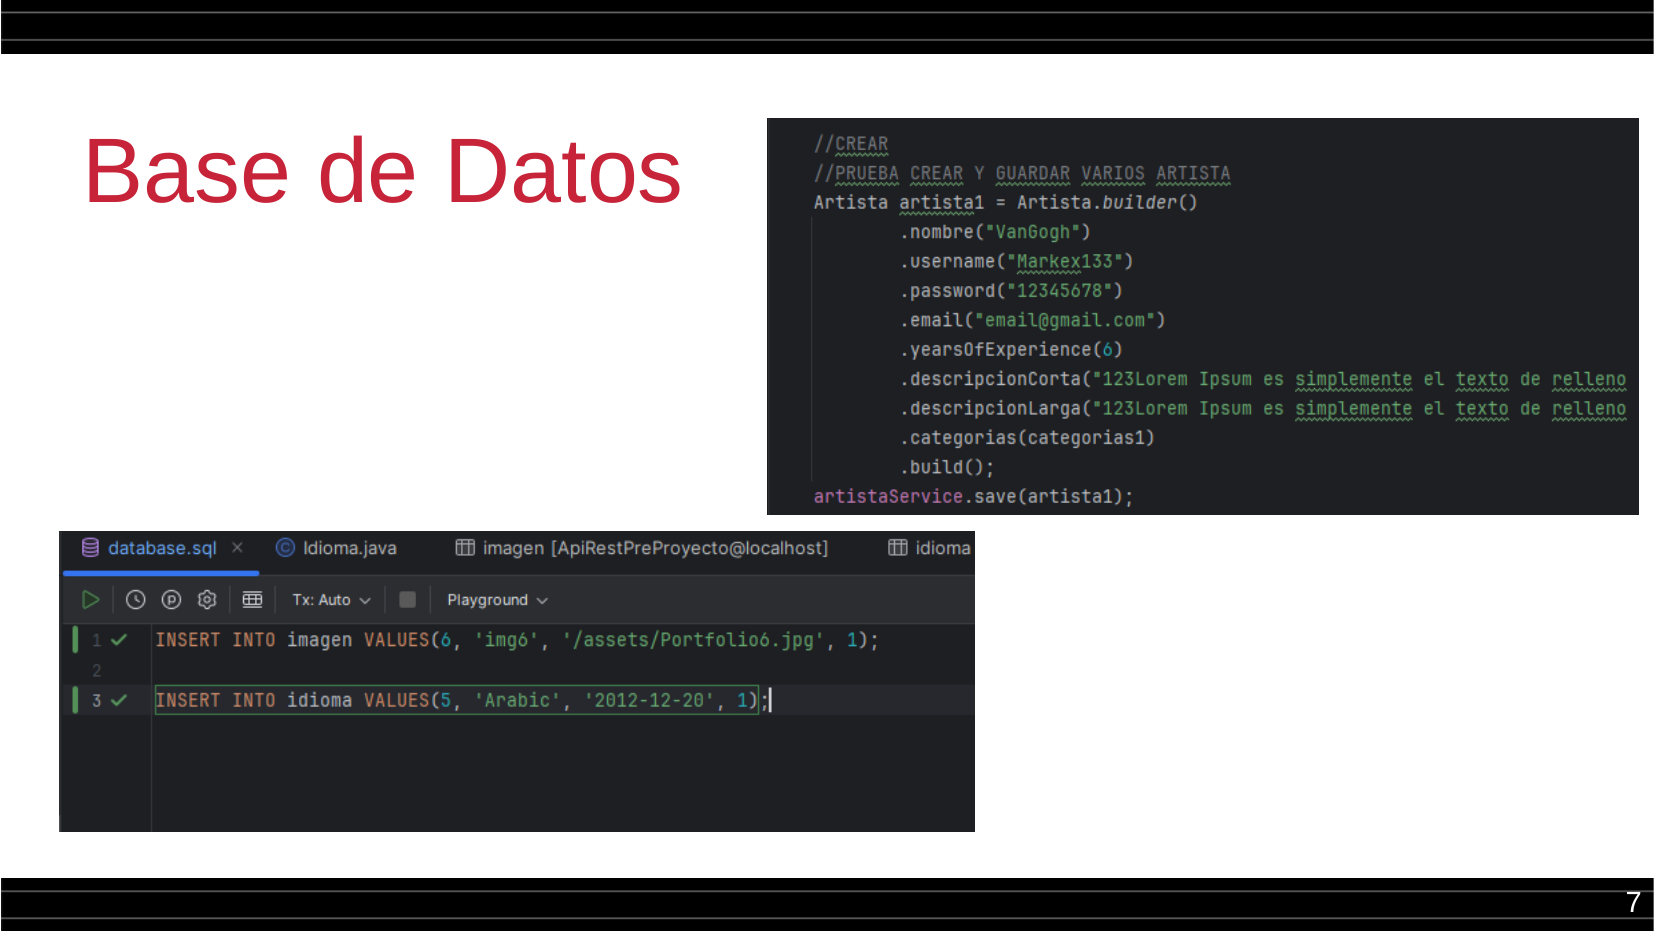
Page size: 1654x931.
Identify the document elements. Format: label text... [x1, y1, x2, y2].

picture [1, 0, 1654, 54]
picture [767, 118, 1639, 515]
title Base de Datos [82, 92, 1571, 249]
picture [59, 531, 975, 832]
picture [1, 878, 1654, 931]
